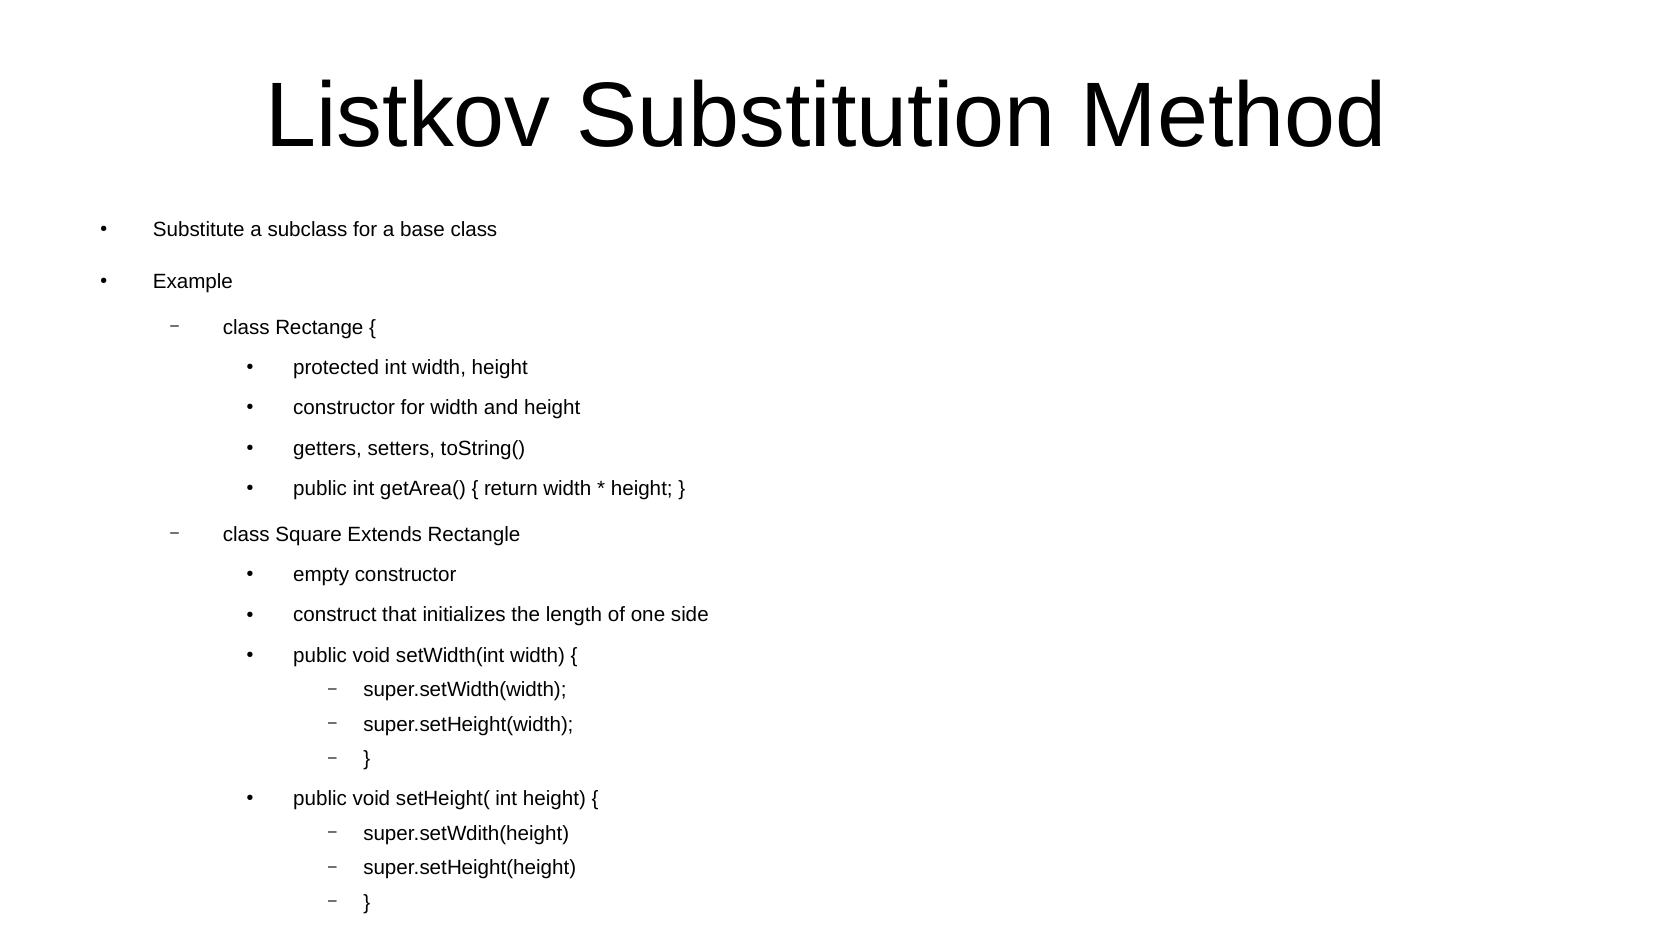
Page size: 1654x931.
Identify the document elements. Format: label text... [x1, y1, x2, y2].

list Substitute a subclass for a base class Example class Rectange { protected int width, height constructor for width and height getters, setters, toString() public int getArea() { return width * height; } class Square Extends Rectangle empty constructor construct that initializes the length of one side public void setWidth(int width) { super.setWidth(width); super.setHeight(width); } public void setHeight( int height) { super.setWdith(height) super.setHeight(height) } [82, 217, 1591, 916]
title Listkov Substitution Method [82, 37, 1571, 193]
